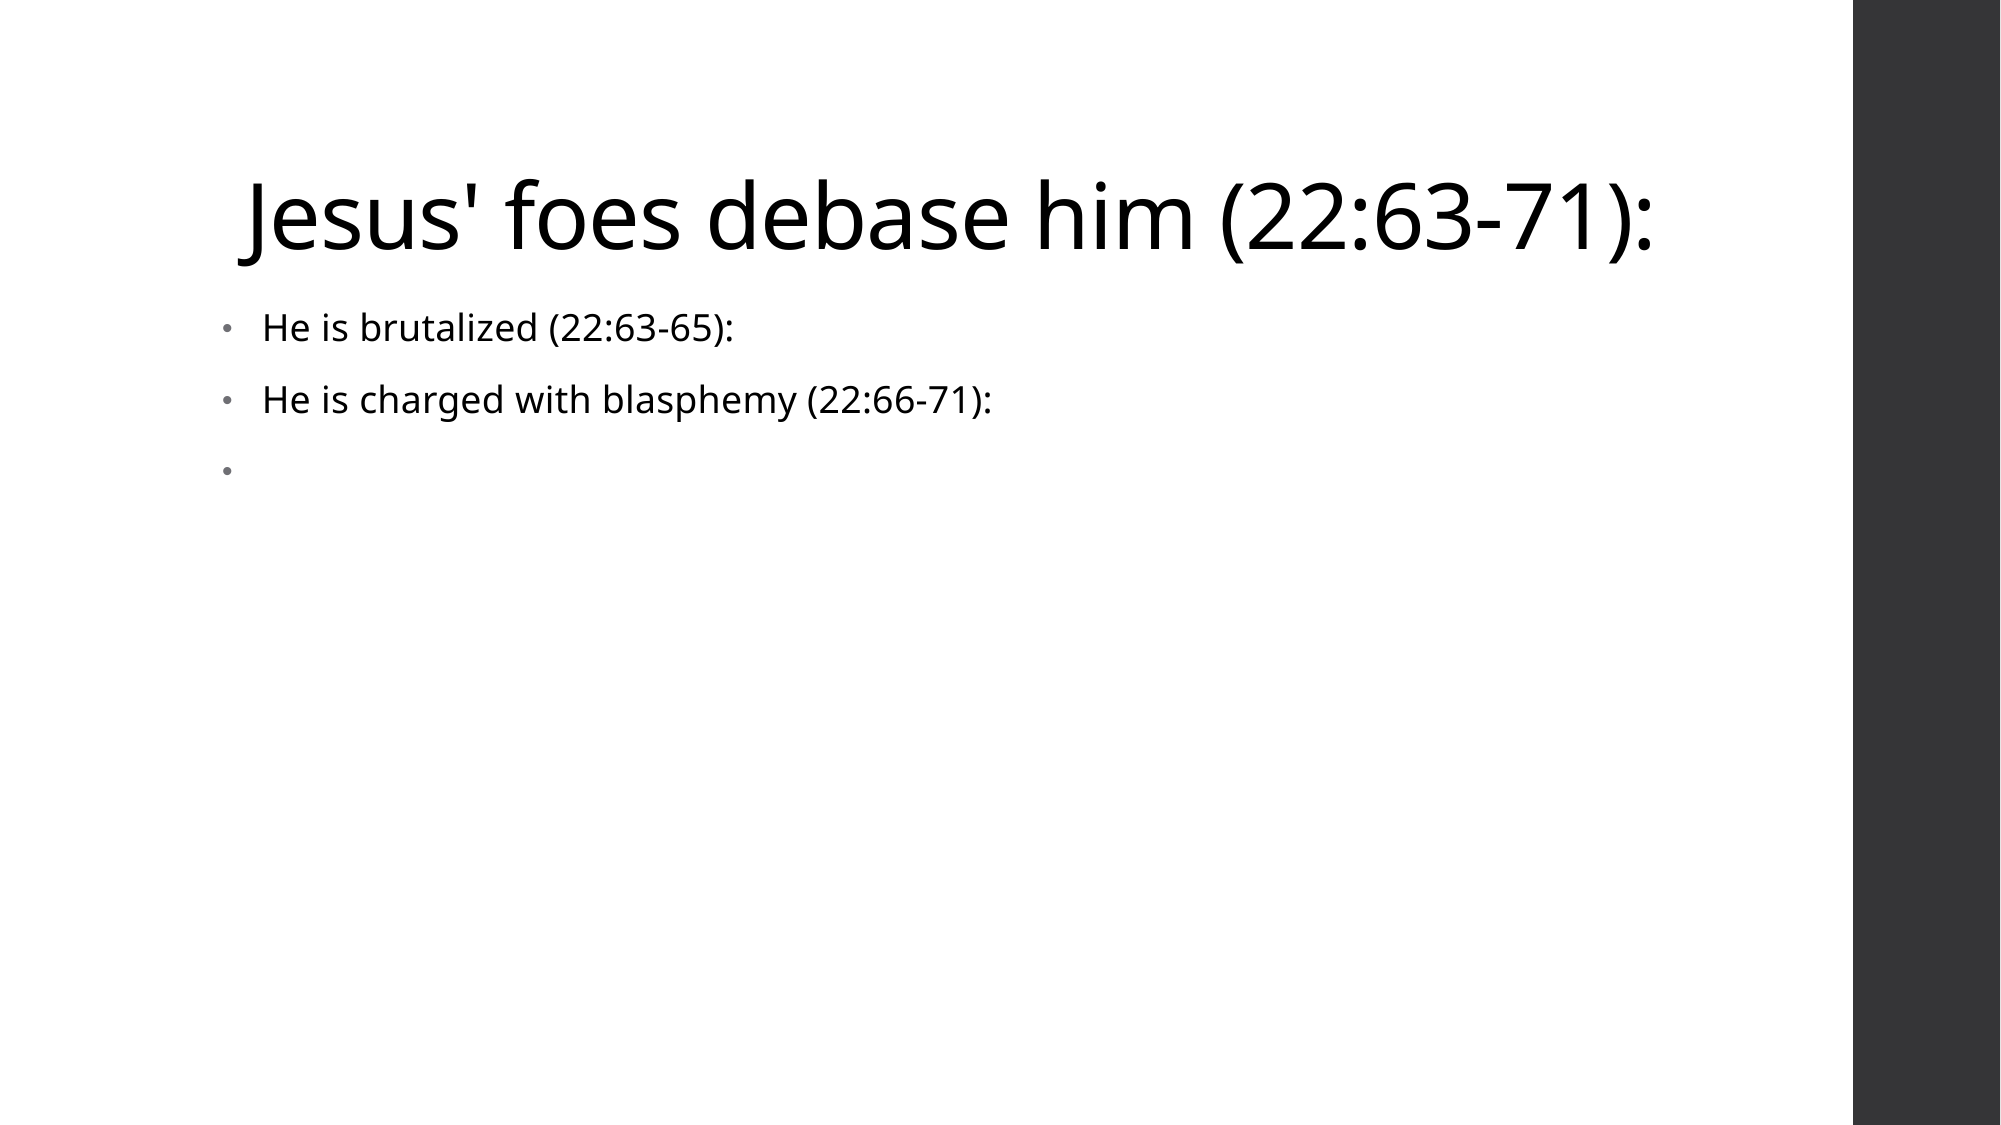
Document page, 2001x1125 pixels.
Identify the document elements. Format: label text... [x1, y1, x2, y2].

title Jesus' foes debase him (22:63-71): [206, 60, 1797, 278]
list He is brutalized (22:63-65): He is charged with blasphemy (22:66-71): [206, 299, 1617, 1014]
